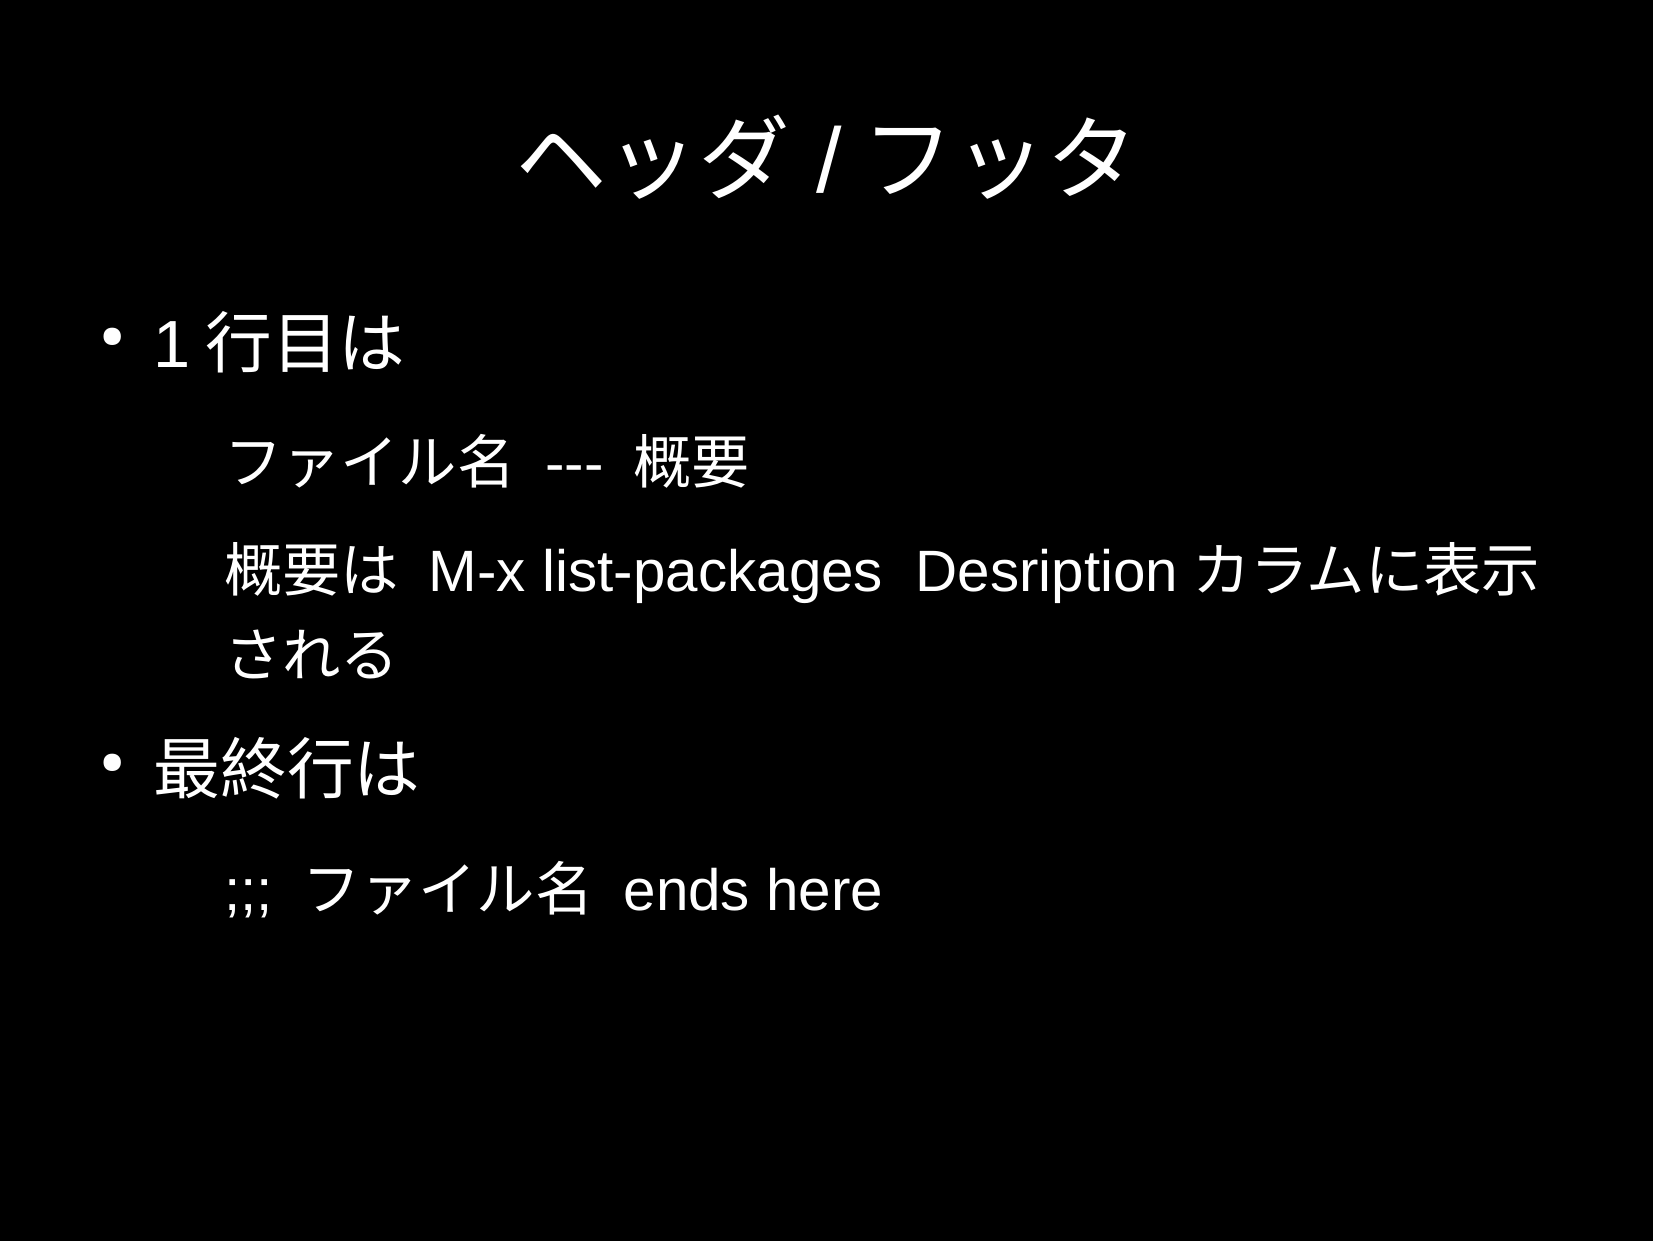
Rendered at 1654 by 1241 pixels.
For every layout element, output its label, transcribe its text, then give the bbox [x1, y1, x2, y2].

title ヘッダ/フッタ [82, 49, 1571, 257]
list 1行目は ファイル名 --- 概要 概要は M-x list-packages Desriptionカラムに表示される 最終行は ;;; ファイル名 ends here [82, 290, 1571, 1010]
